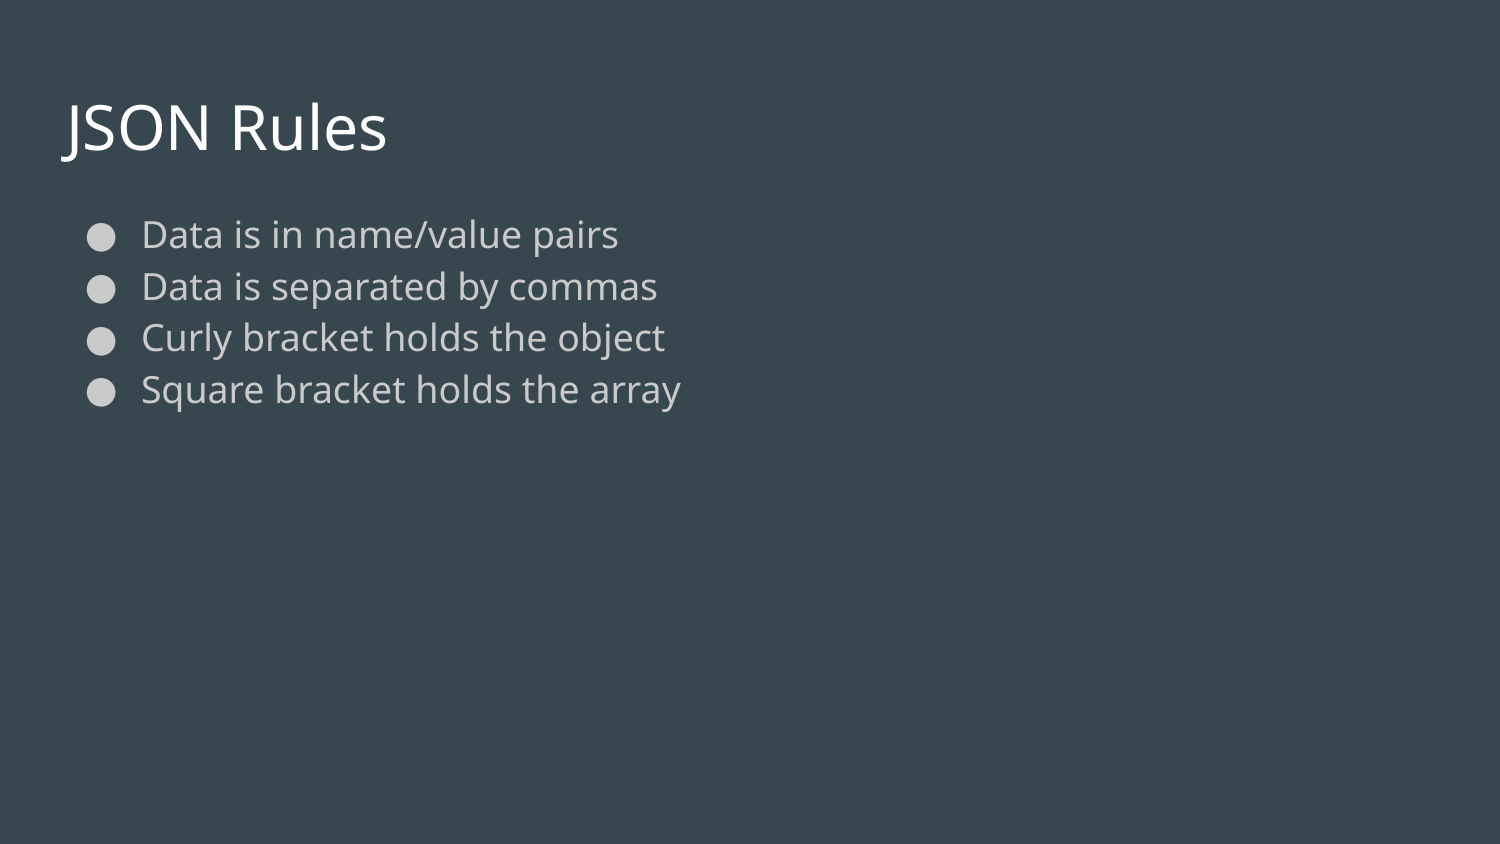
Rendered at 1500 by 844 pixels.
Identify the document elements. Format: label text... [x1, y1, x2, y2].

title JSON Rules [51, 72, 1449, 167]
list Data is in name/value pairs Data is separated by commas Curly bracket holds the object Square bracket holds the array [51, 189, 1449, 750]
